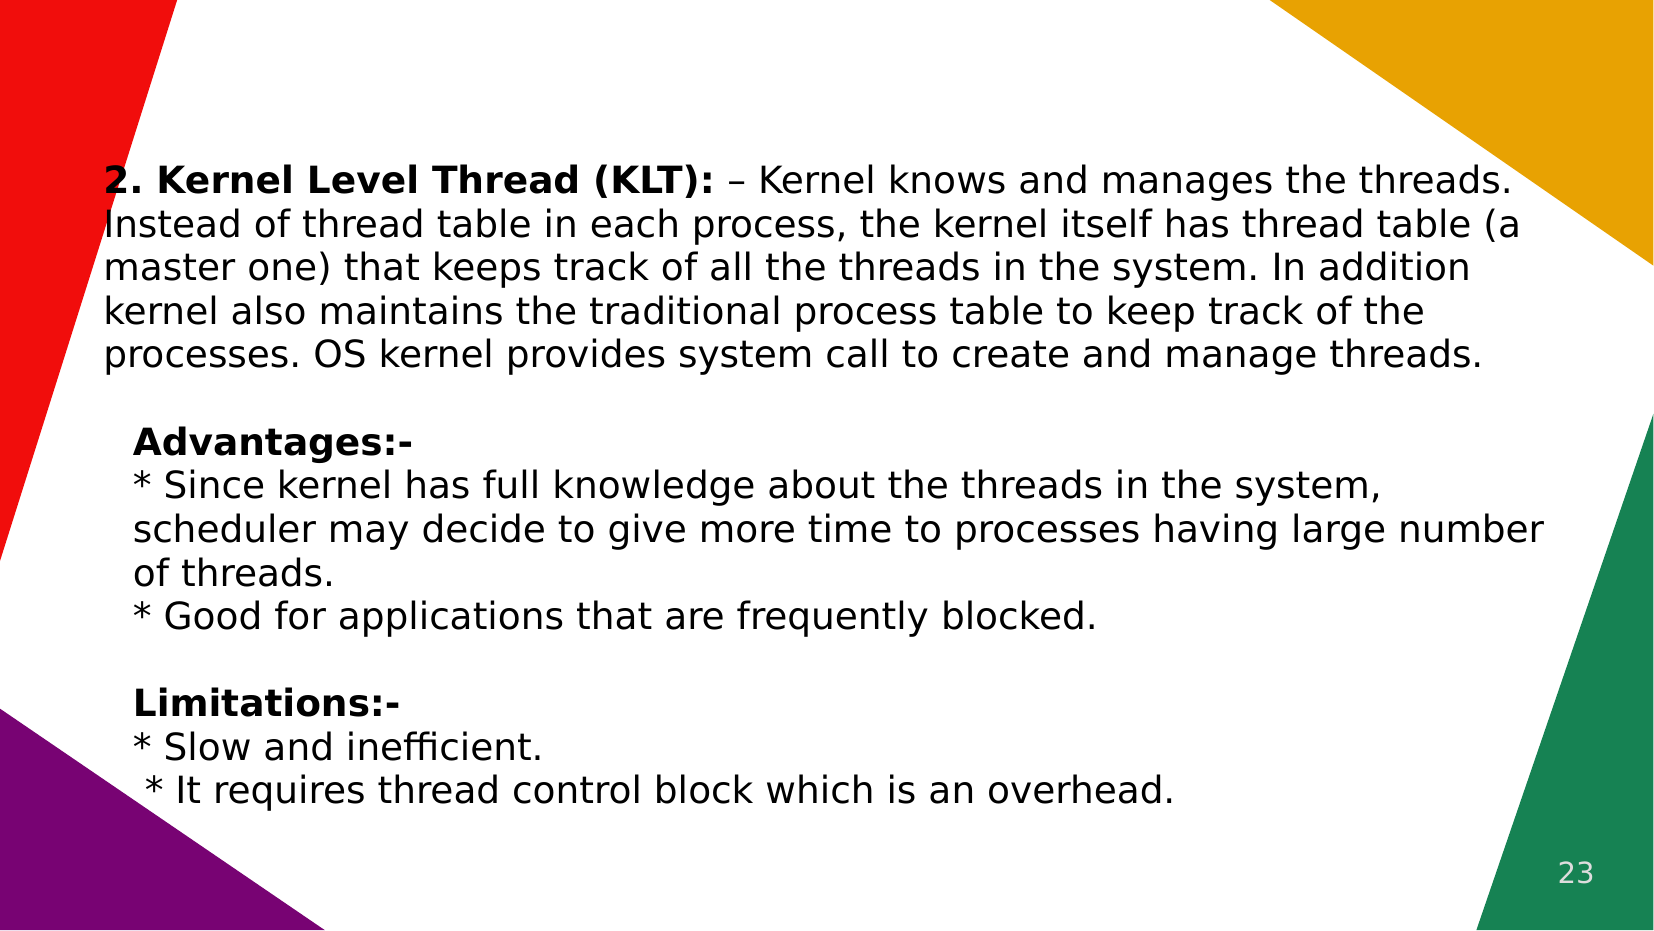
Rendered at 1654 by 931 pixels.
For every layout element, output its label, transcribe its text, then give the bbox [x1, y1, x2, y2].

text_box 2. Kernel Level Thread (KLT): – Kernel knows and manages the threads. Instead of thread table in each process, the kernel itself has thread table (a master one) that keeps track of all the threads in the system. In addition kernel also maintains the traditional process table to keep track of the processes. OS kernel provides system call to create and manage threads. [88, 151, 1604, 384]
text_box Advantages:- * Since kernel has full knowledge about the threads in the system, scheduler may decide to give more time to processes having large number of threads. * Good for applications that are frequently blocked. Limitations:- * Slow and inefficient. * It requires thread control block which is an overhead. [118, 413, 1575, 827]
